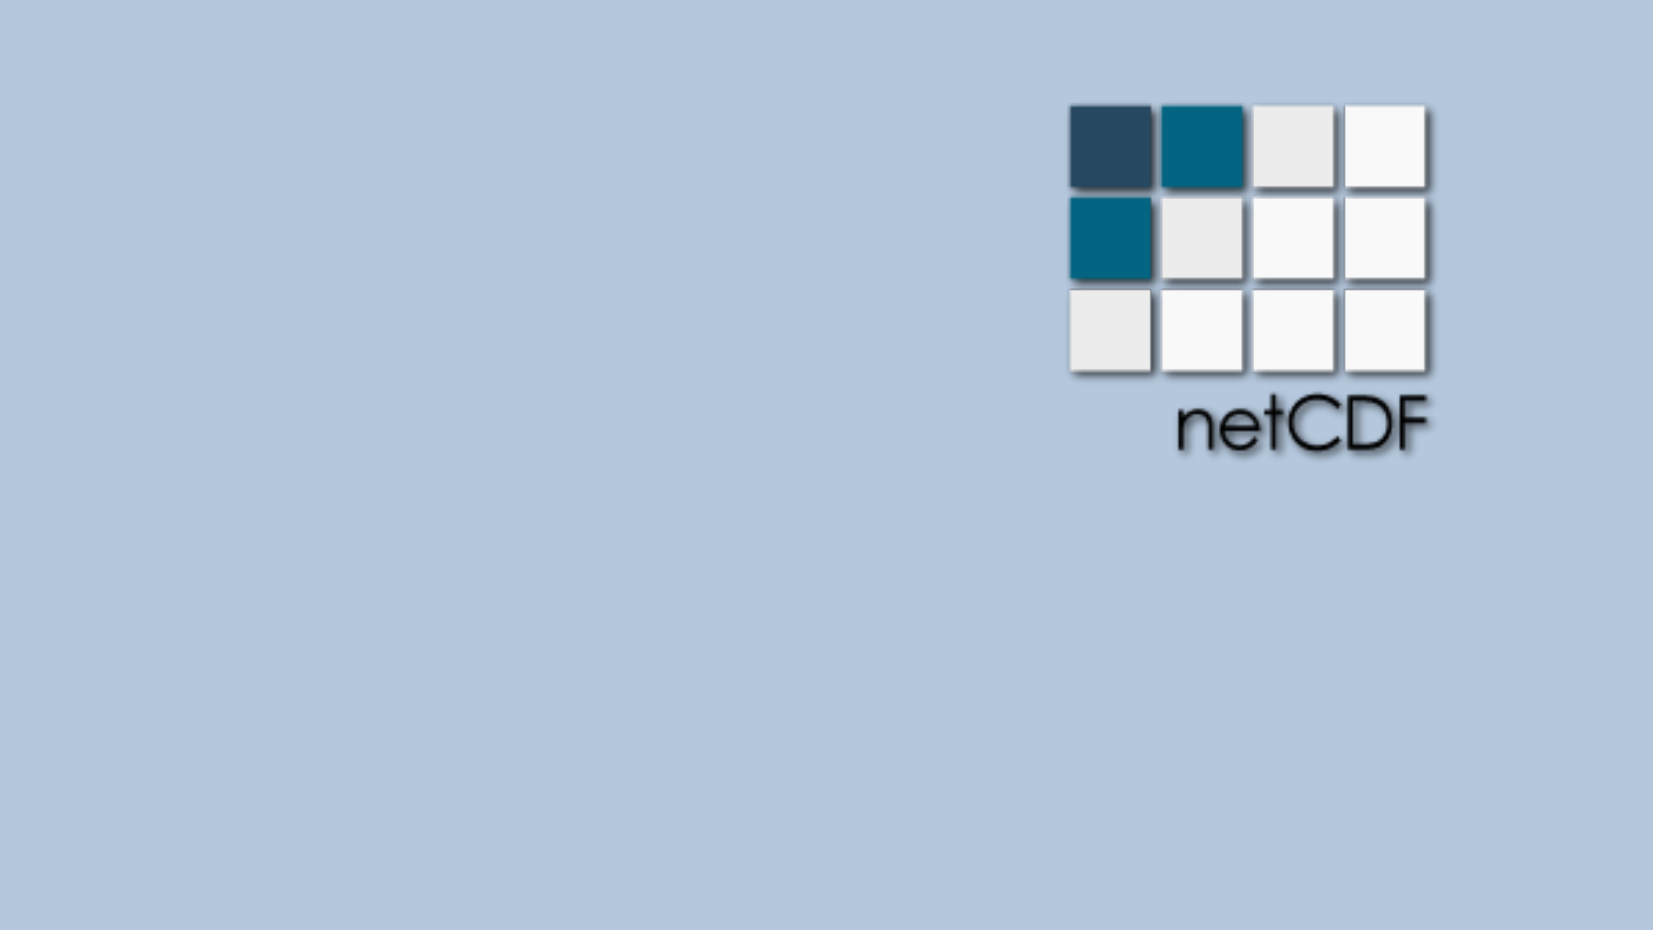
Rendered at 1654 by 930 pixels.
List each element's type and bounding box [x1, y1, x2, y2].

picture [1041, 74, 1456, 490]
